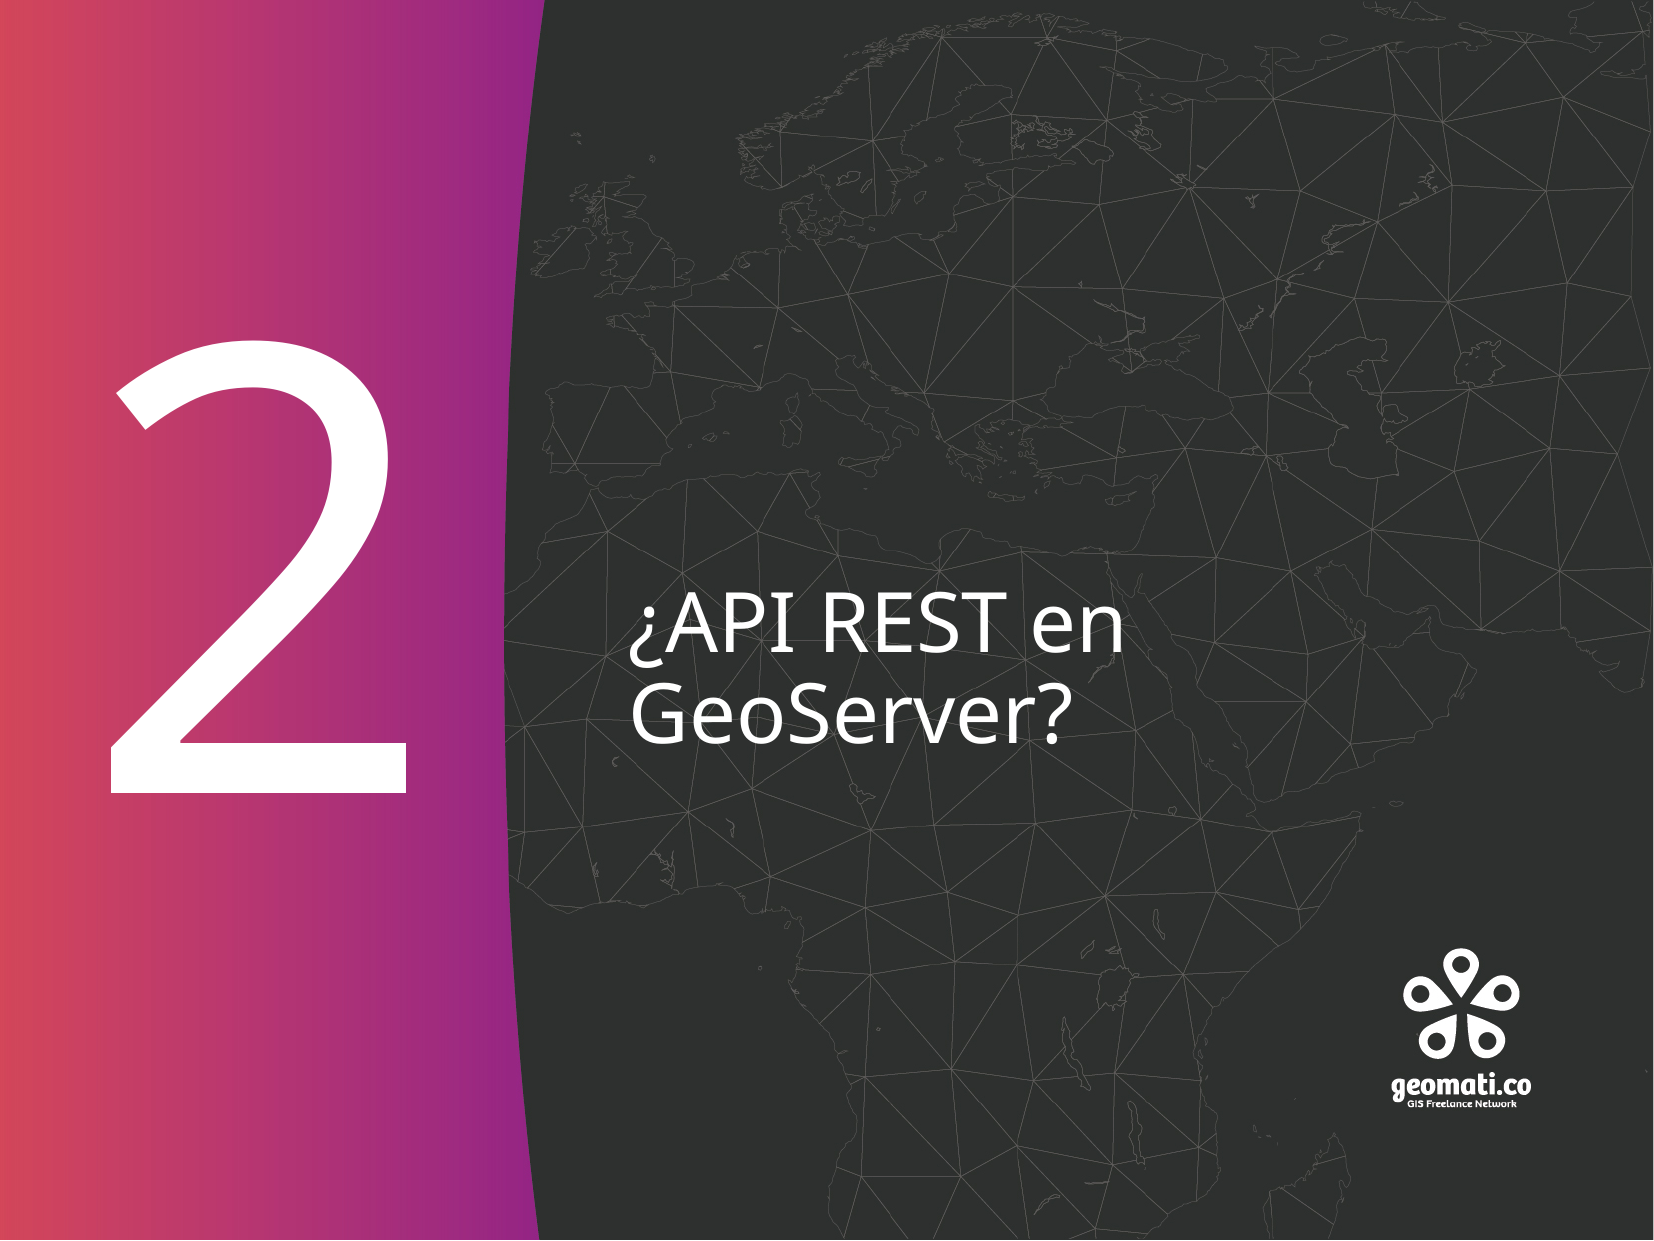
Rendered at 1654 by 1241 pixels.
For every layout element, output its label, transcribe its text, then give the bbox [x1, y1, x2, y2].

text_box ¿API REST en GeoServer? [614, 572, 1583, 703]
text_box 2 [23, 118, 497, 982]
picture [0, 0, 1654, 1240]
